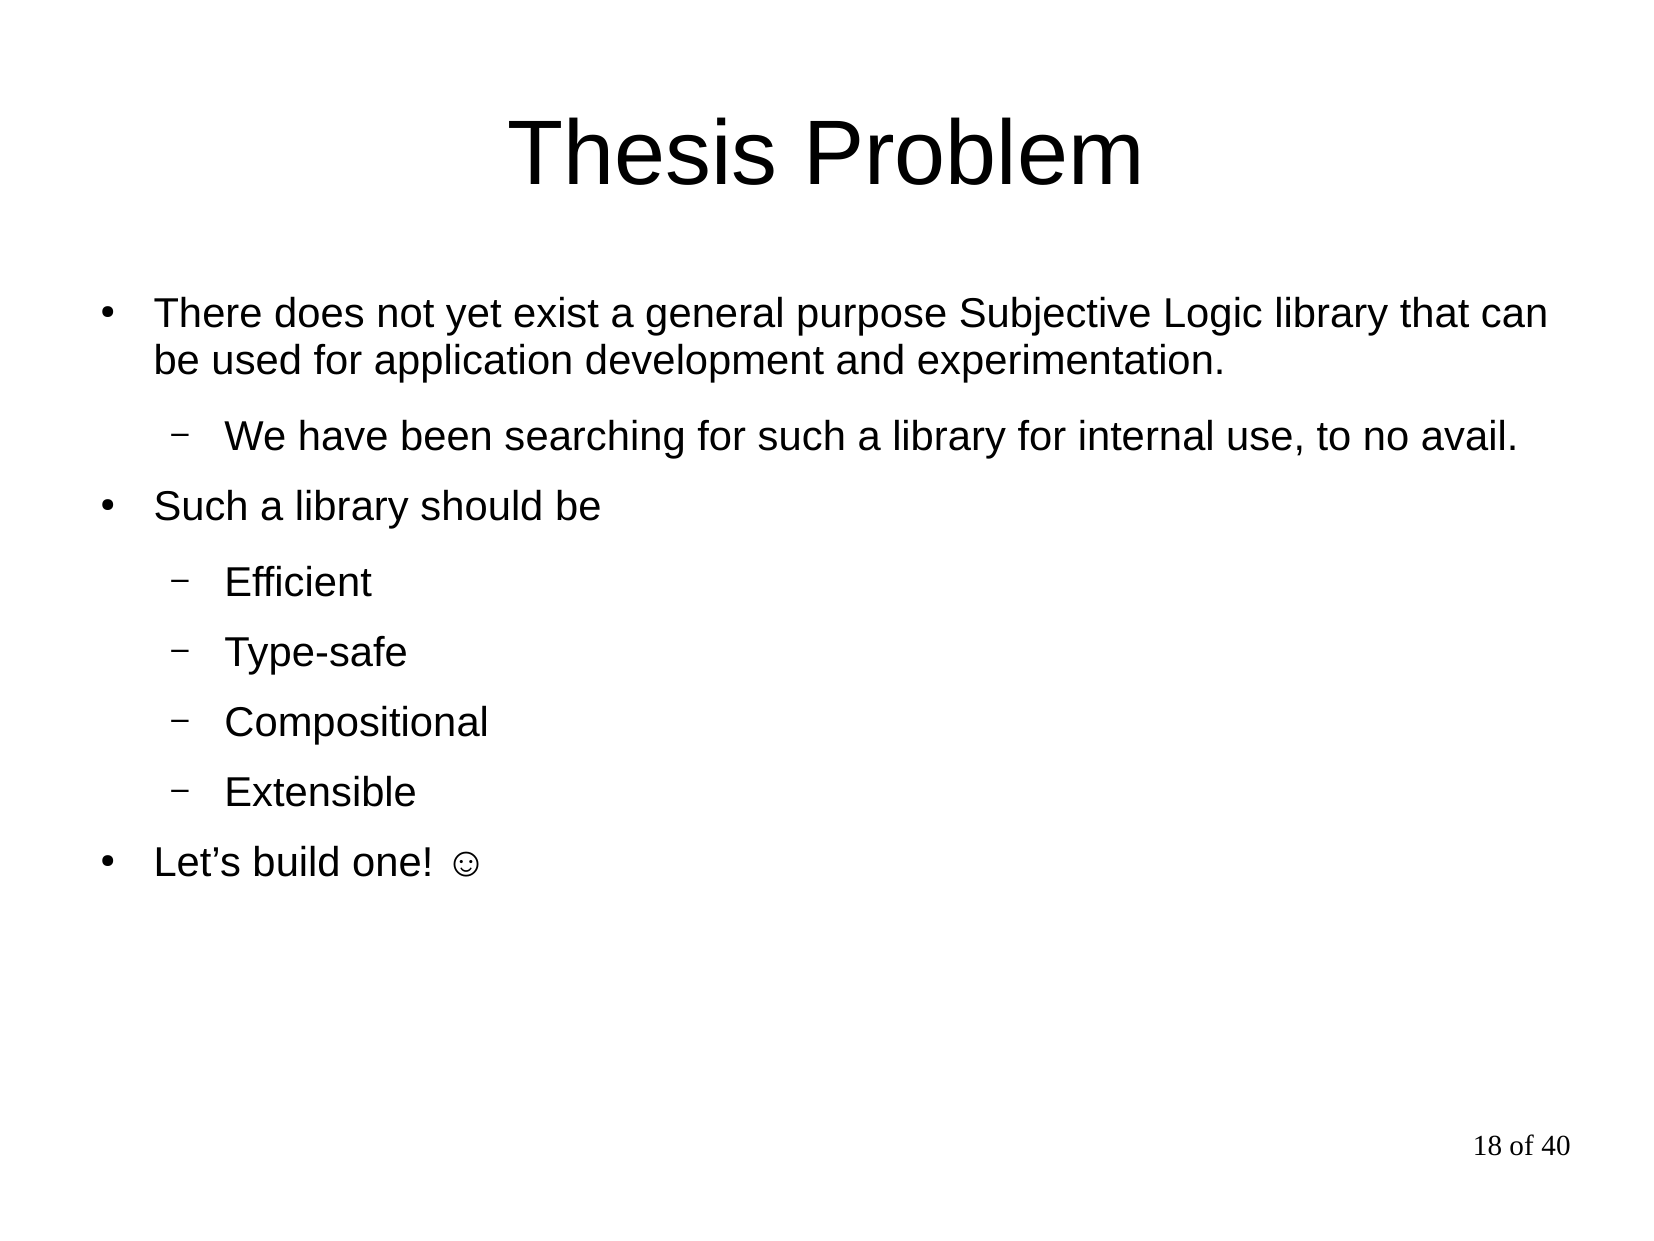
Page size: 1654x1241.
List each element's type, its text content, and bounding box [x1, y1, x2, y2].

title Thesis Problem [82, 49, 1571, 257]
list There does not yet exist a general purpose Subjective Logic library that can be used for application development and experimentation. We have been searching for such a library for internal use, to no avail. Such a library should be Efficient Type-safe Compositional Extensible Let’s build one! ☺ [82, 290, 1571, 1010]
